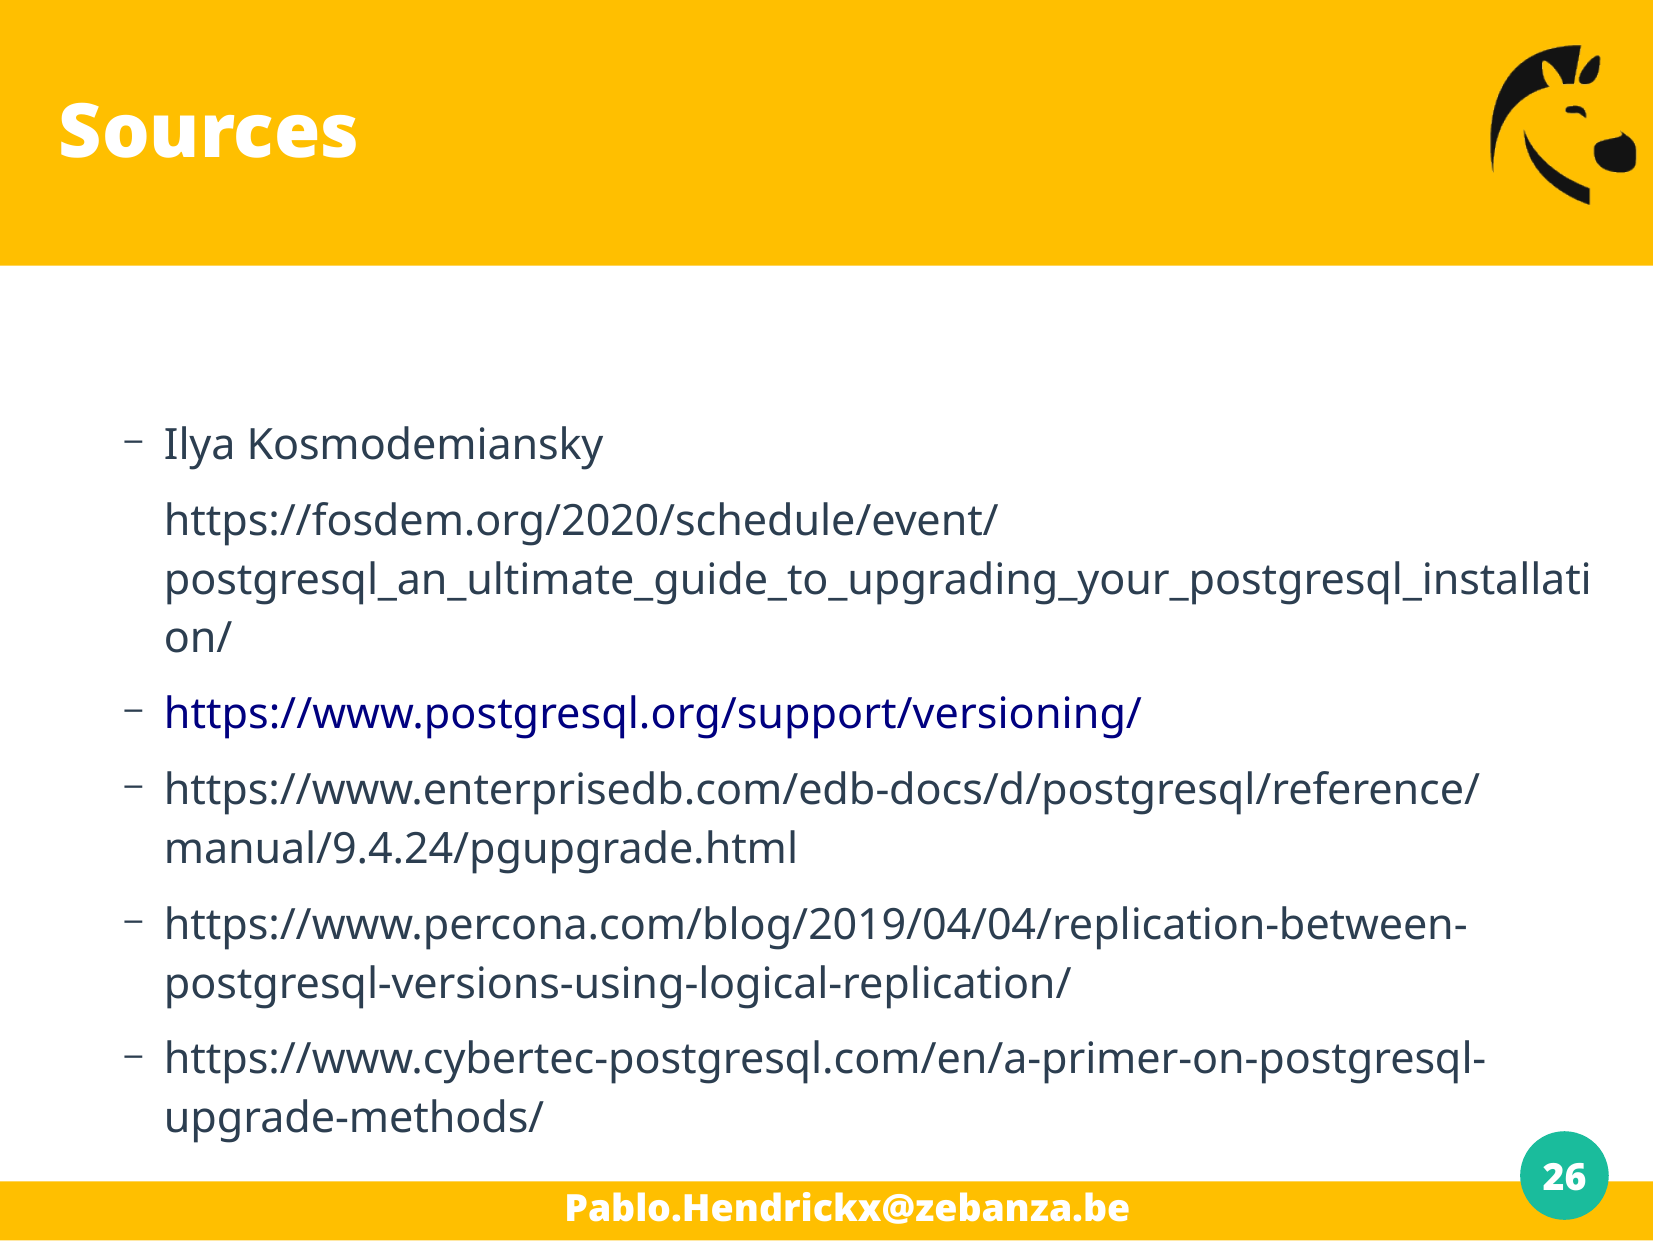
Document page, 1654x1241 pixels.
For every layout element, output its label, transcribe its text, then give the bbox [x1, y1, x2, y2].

list Ilya Kosmodemiansky https://fosdem.org/2020/schedule/event/postgresql_an_ultimate_guide_to_upgrading_your_postgresql_installation/ https://www.postgresql.org/support/versioning/ https://www.enterprisedb.com/edb-docs/d/postgresql/reference/manual/9.4.24/pgupgrade.html https://www.percona.com/blog/2019/04/04/replication-between-postgresql-versions-using-logical-replication/ https://www.cybertec-postgresql.com/en/a-primer-on-postgresql-upgrade-methods/ [58, 324, 1594, 1152]
picture [1410, 0, 1654, 241]
title Sources [58, 49, 1594, 207]
